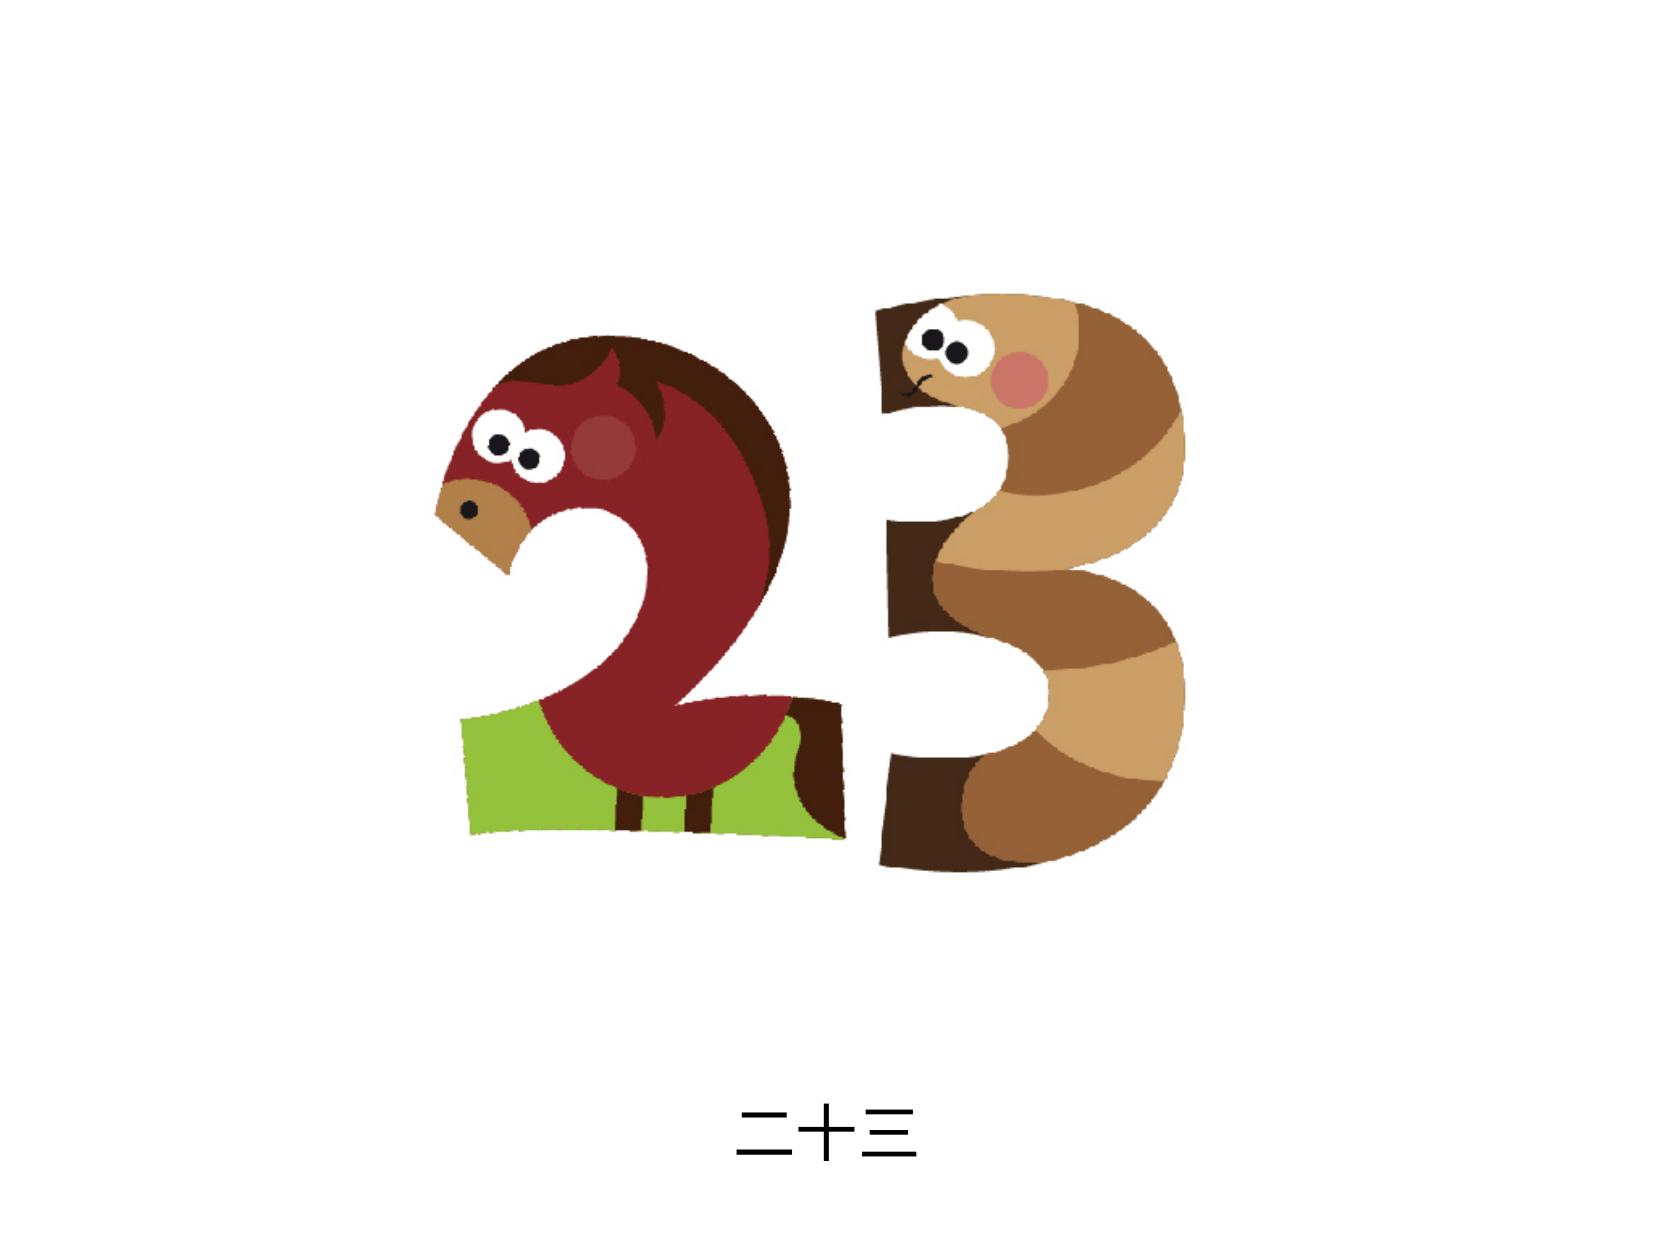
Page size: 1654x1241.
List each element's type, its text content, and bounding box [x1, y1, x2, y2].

title 二十三 [82, 1025, 1571, 1233]
picture [0, 0, 1654, 1241]
